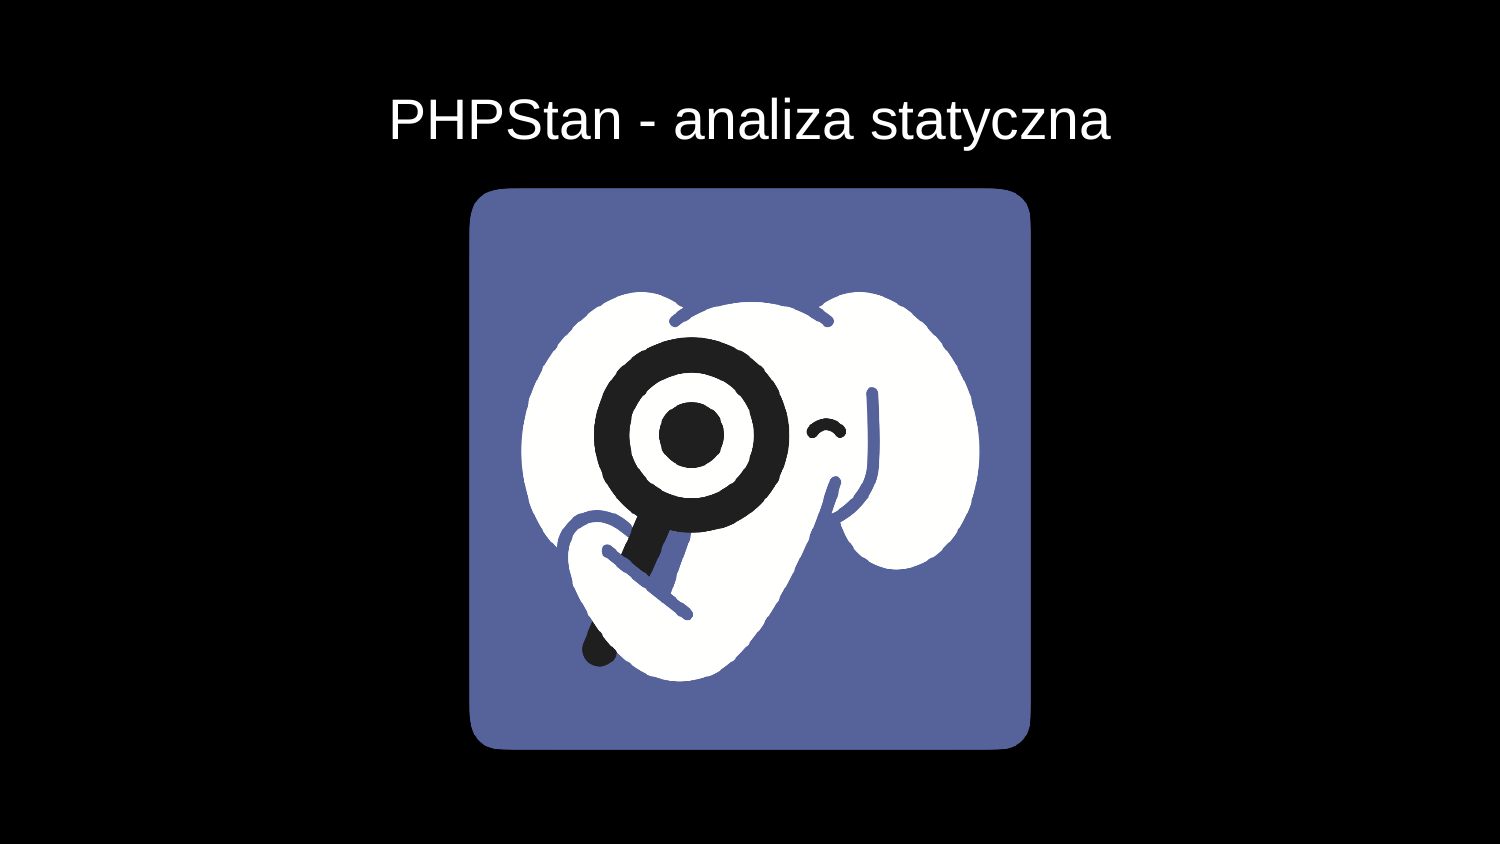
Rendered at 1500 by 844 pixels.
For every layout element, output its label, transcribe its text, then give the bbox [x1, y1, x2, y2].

title PHPStan - analiza statyczna [51, 72, 1449, 167]
picture [469, 188, 1031, 750]
